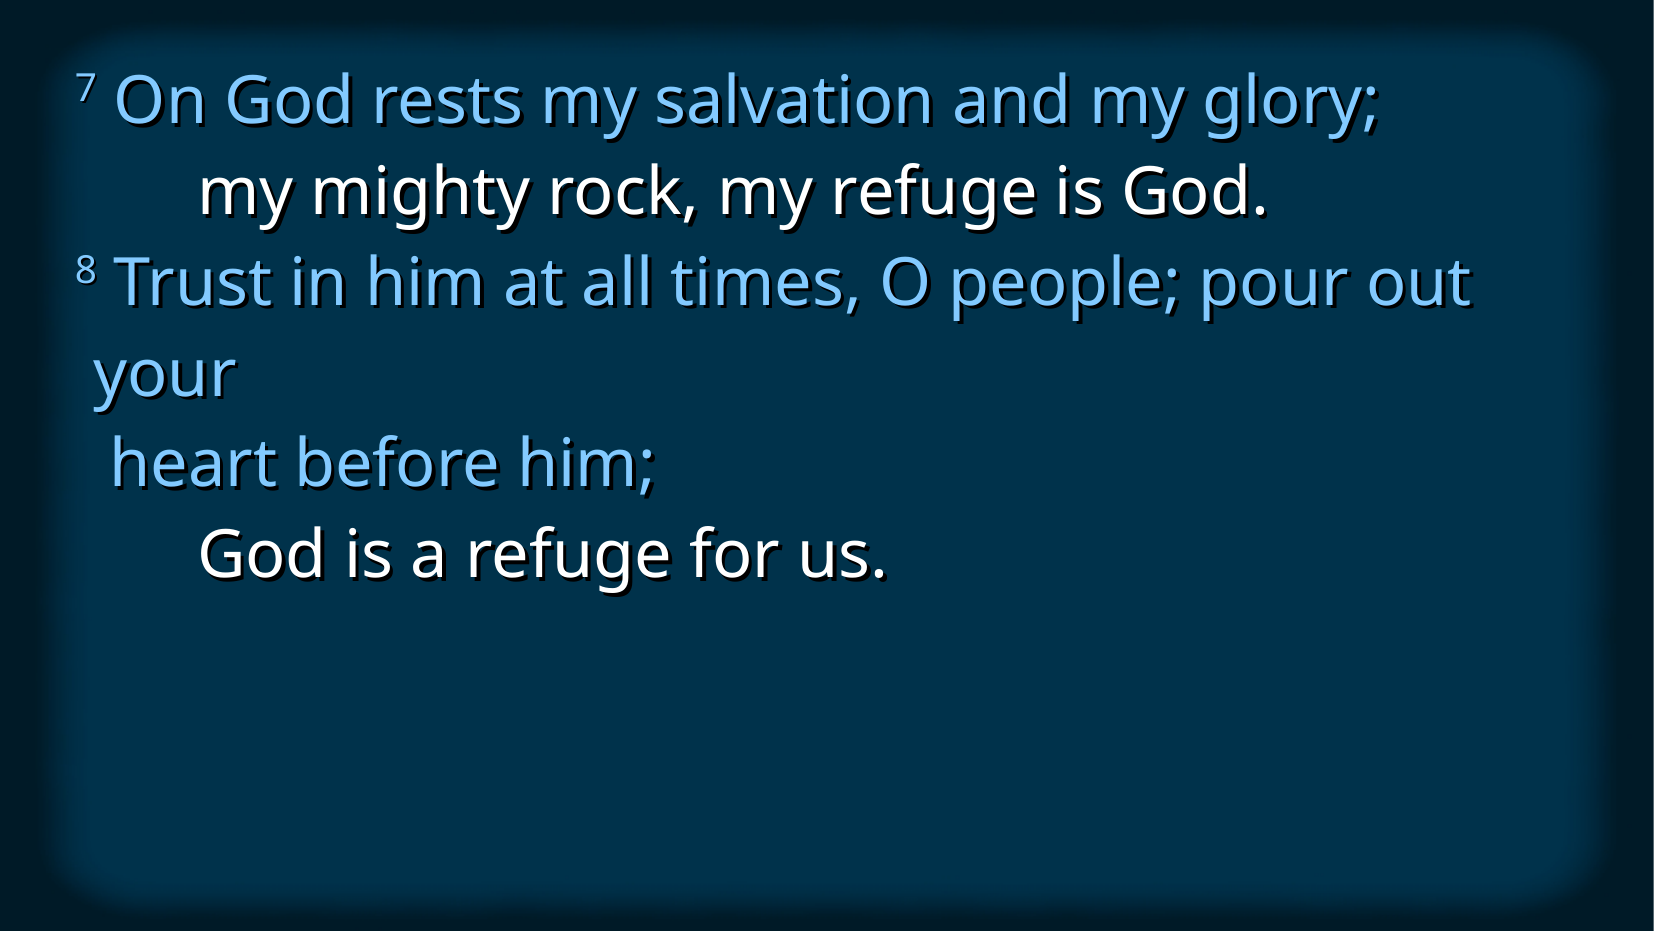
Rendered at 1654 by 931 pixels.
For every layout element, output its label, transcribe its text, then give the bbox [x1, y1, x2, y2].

picture [0, 0, 1654, 931]
text_box 7 On God rests my salvation and my glory; my mighty rock, my refuge is God. 8 Trust in him at all times, O people; pour out your heart before him; God is a refuge for us. [60, 45, 1591, 504]
